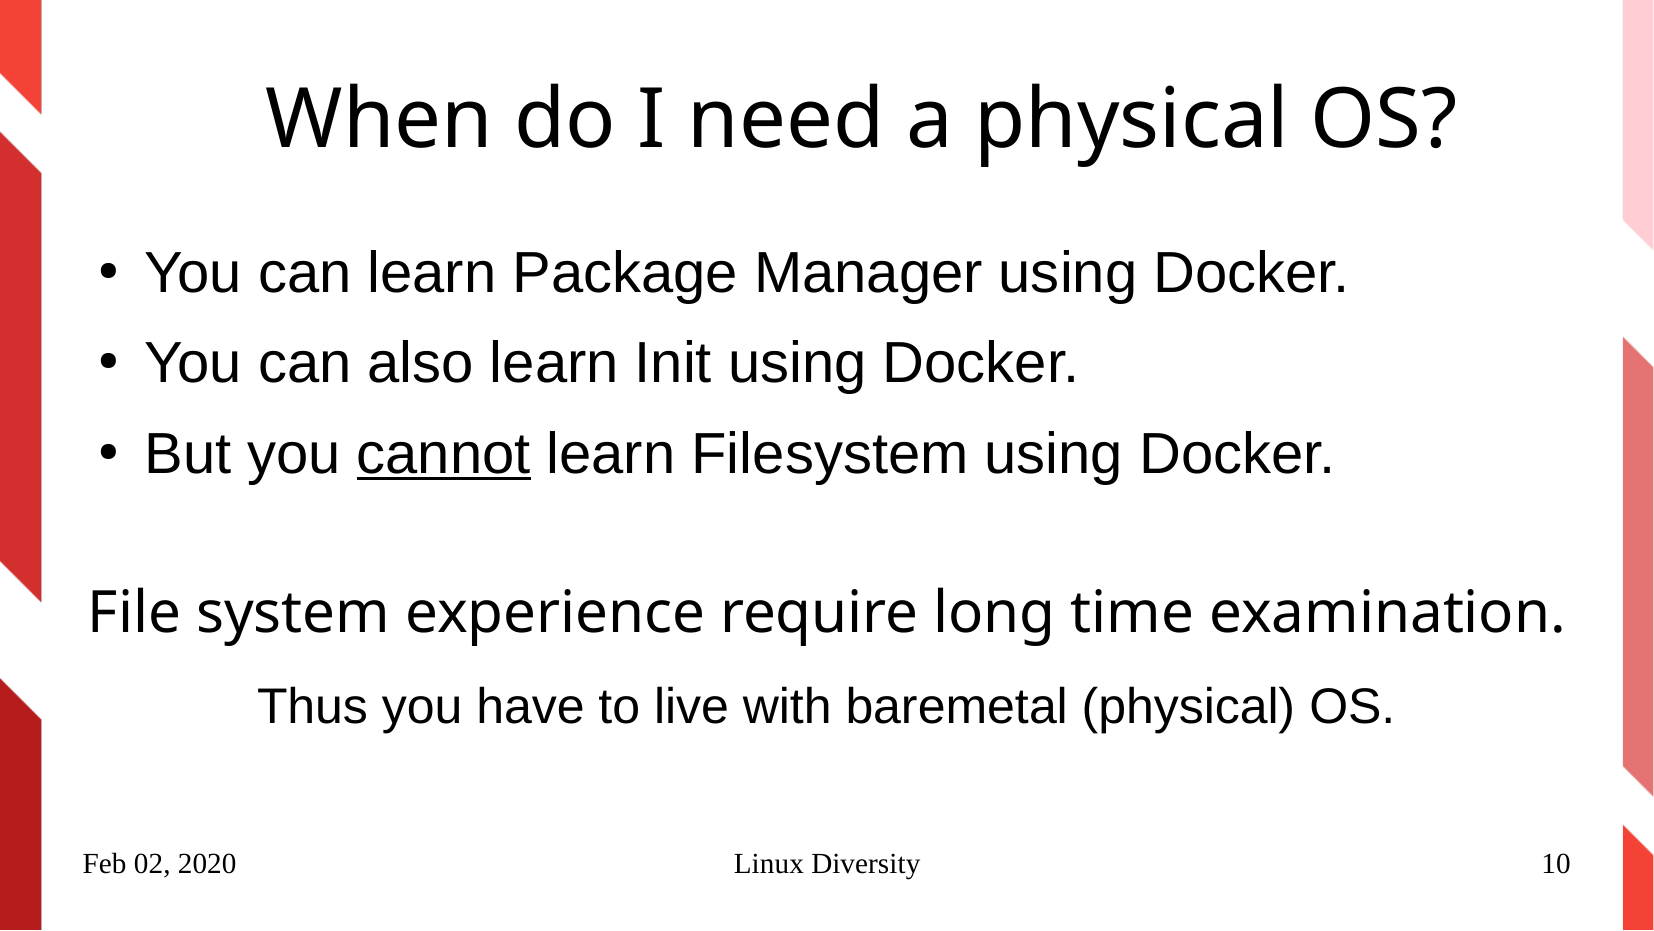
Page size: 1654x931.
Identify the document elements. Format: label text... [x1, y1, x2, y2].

list File system experience require long time examination. Thus you have to live with baremetal (physical) OS. [82, 570, 1571, 757]
list You can learn Package Manager using Docker. You can also learn Init using Docker. But you cannot learn Filesystem using Docker. [82, 239, 1571, 487]
picture [0, 0, 1654, 930]
title When do I need a physical OS? [82, 37, 1571, 193]
